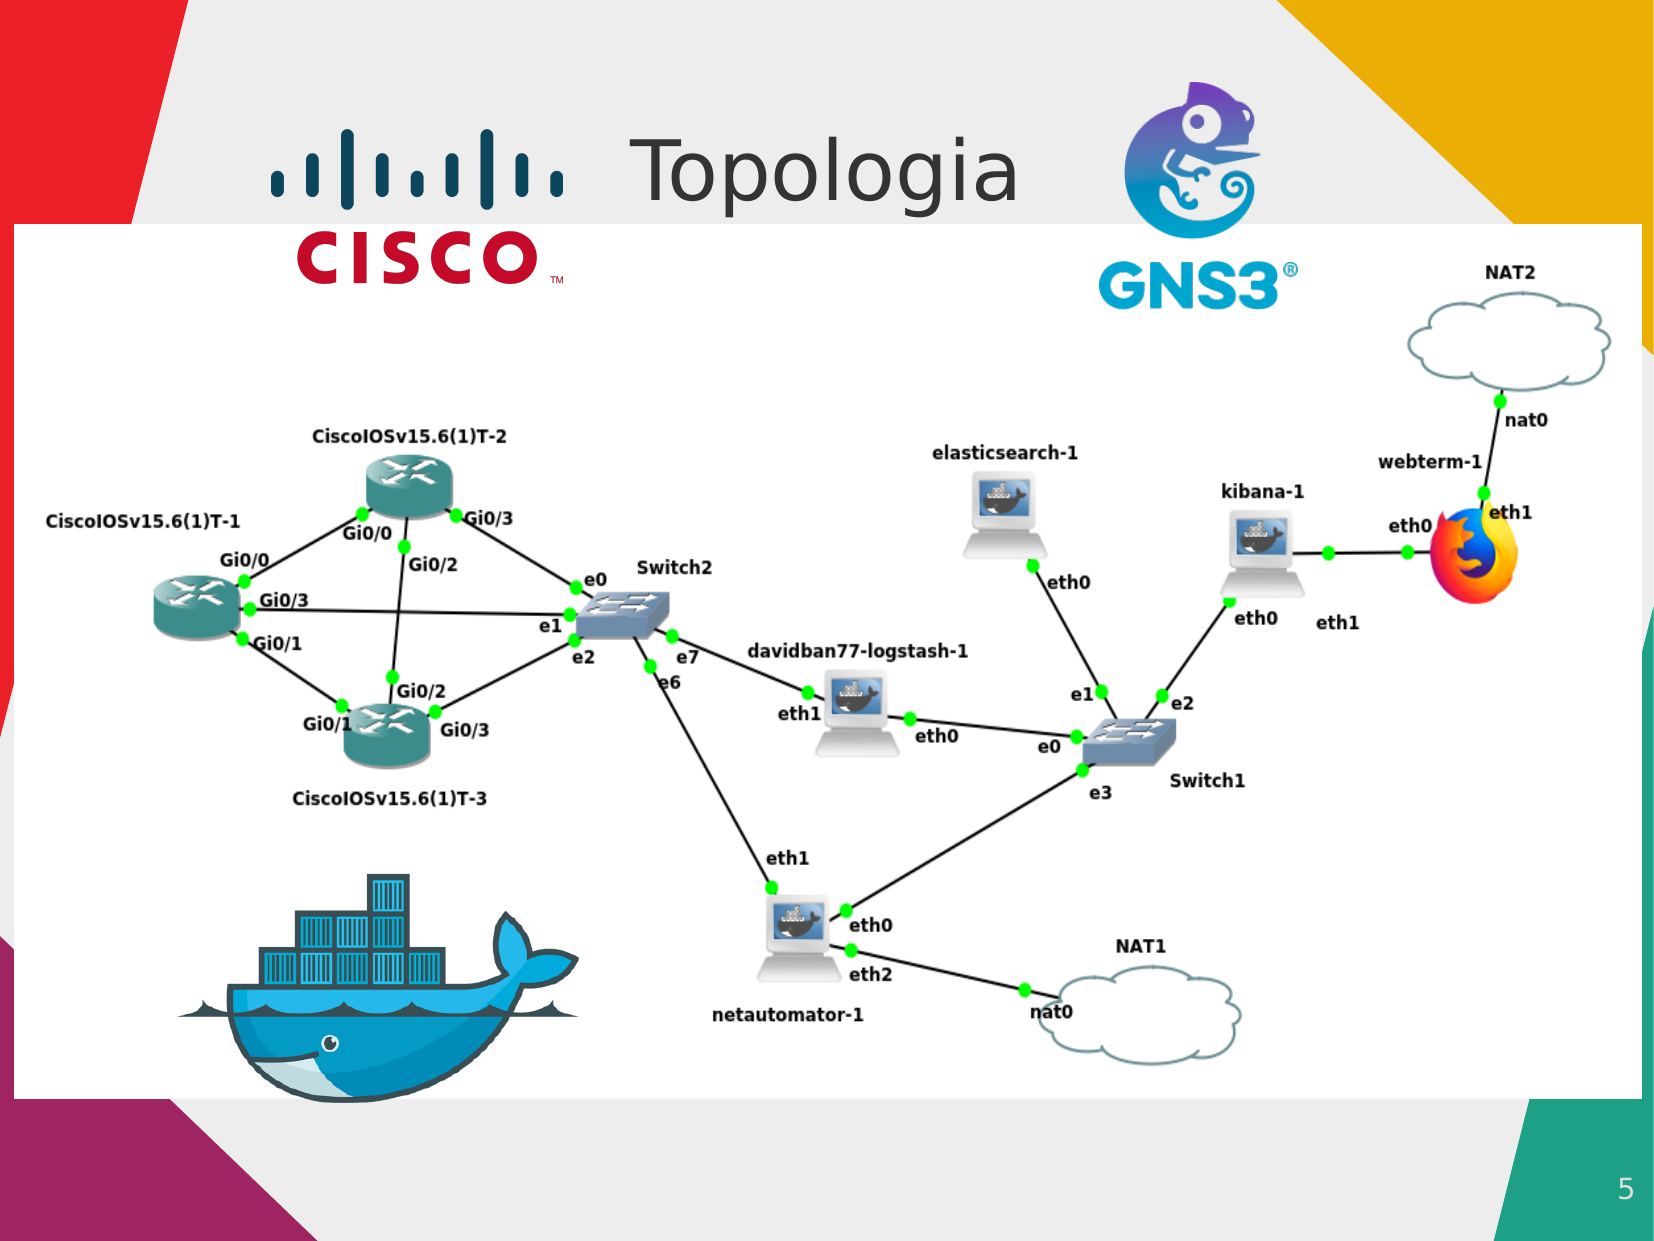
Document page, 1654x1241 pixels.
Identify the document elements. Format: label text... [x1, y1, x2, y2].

picture [14, 82, 1642, 1103]
title Topologia [114, 73, 1539, 224]
